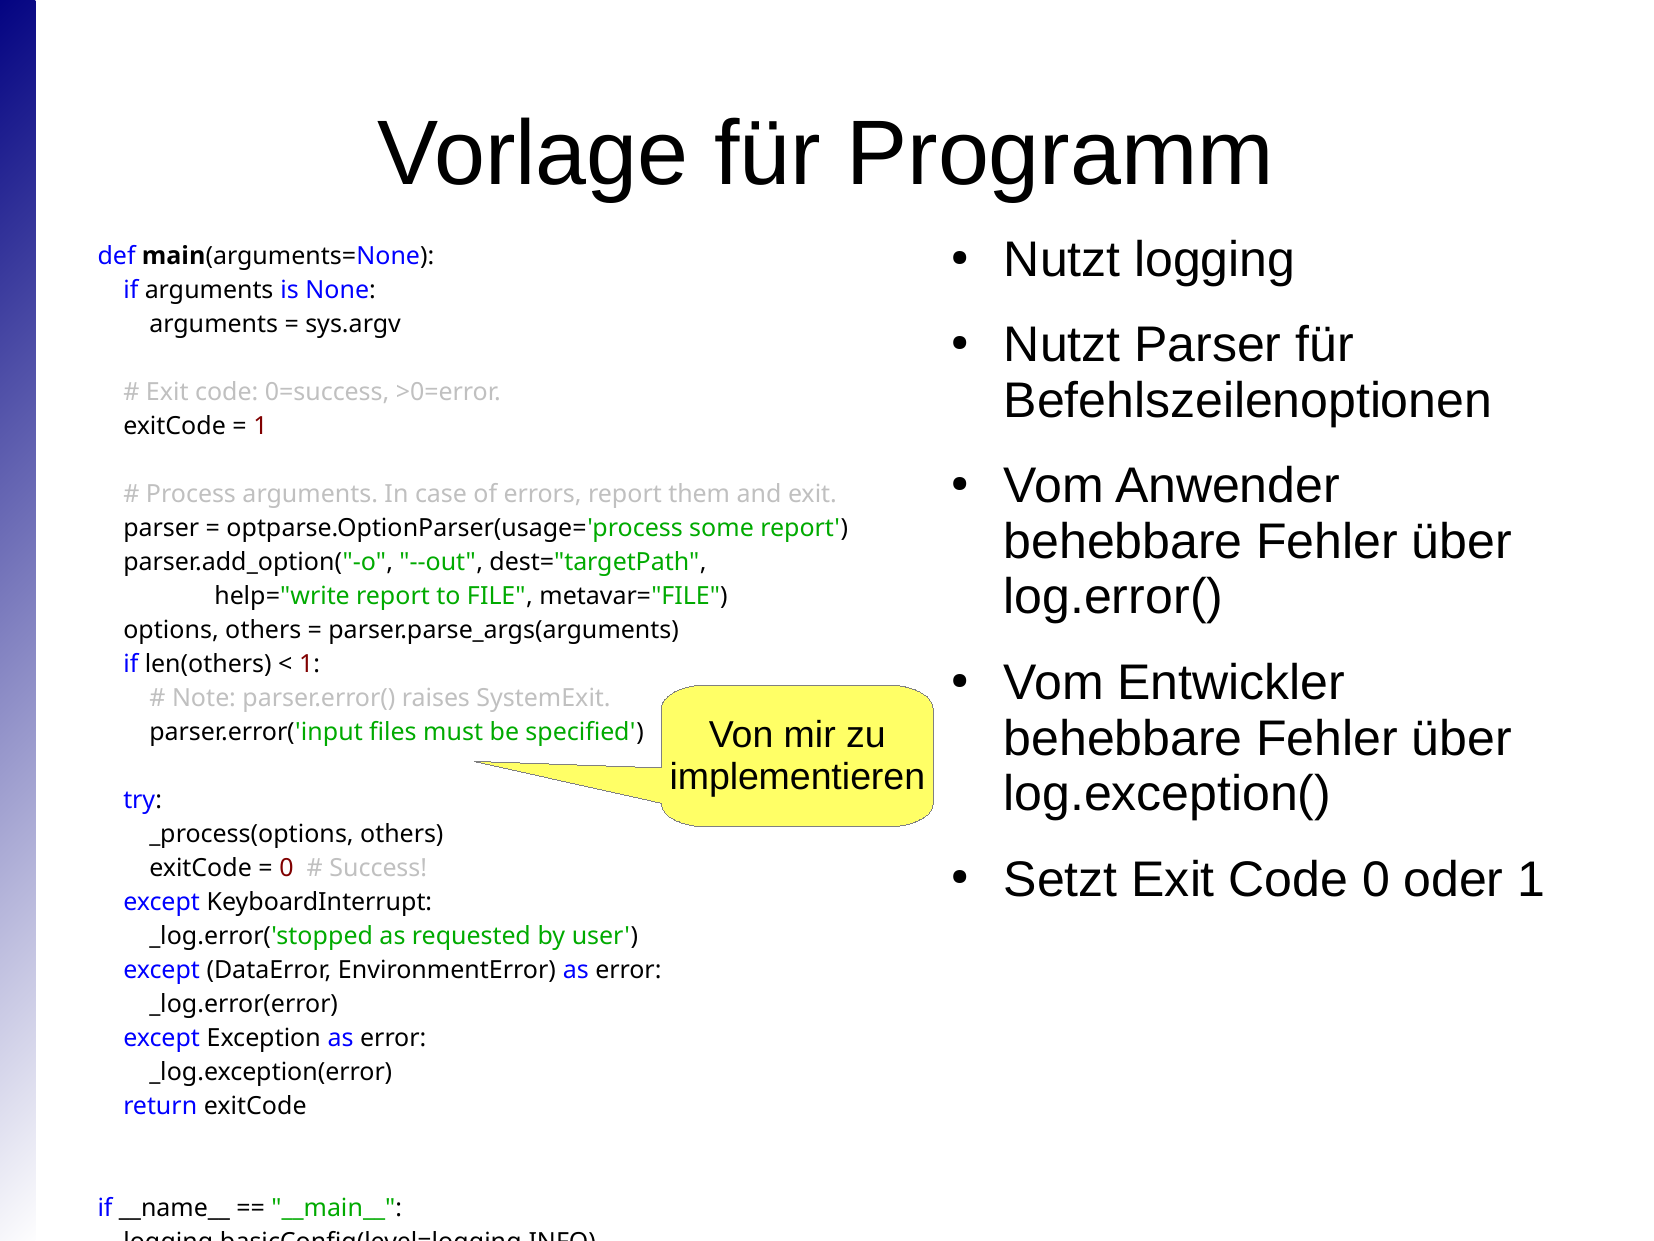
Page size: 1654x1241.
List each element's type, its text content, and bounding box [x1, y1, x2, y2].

text_box Von mir zu implementieren [474, 685, 934, 827]
list Nutzt logging Nutzt Parser für Befehlszeilenoptionen Vom Anwender behebbare Fehler über log.error() Vom Entwickler behebbare Fehler über log.exception() Setzt Exit Code 0 oder 1 [933, 231, 1572, 1050]
text_box def main(arguments=None): if arguments is None: arguments = sys.argv # Exit code: 0=success, >0=error. exitCode = 1 # Process arguments. In case of errors, report them and exit. parser = optparse.OptionParser(usage='process some report') parser.add_option("-o", "--out", dest="targetPath", help="write report to FILE", metavar="FILE") options, others = parser.parse_args(arguments) if len(others) < 1: # Note: parser.error() raises SystemExit. parser.error('input files must be specified') try: _process(options, others) exitCode = 0 # Success! except KeyboardInterrupt: _log.error('stopped as requested by user') except (DataError, EnvironmentError) as error: _log.error(error) except Exception as error: _log.exception(error) return exitCode if __name__ == "__main__": logging.basicConfig(level=logging.INFO) sys.exit(main()) [82, 230, 910, 1212]
title Vorlage für Programm [82, 49, 1571, 257]
